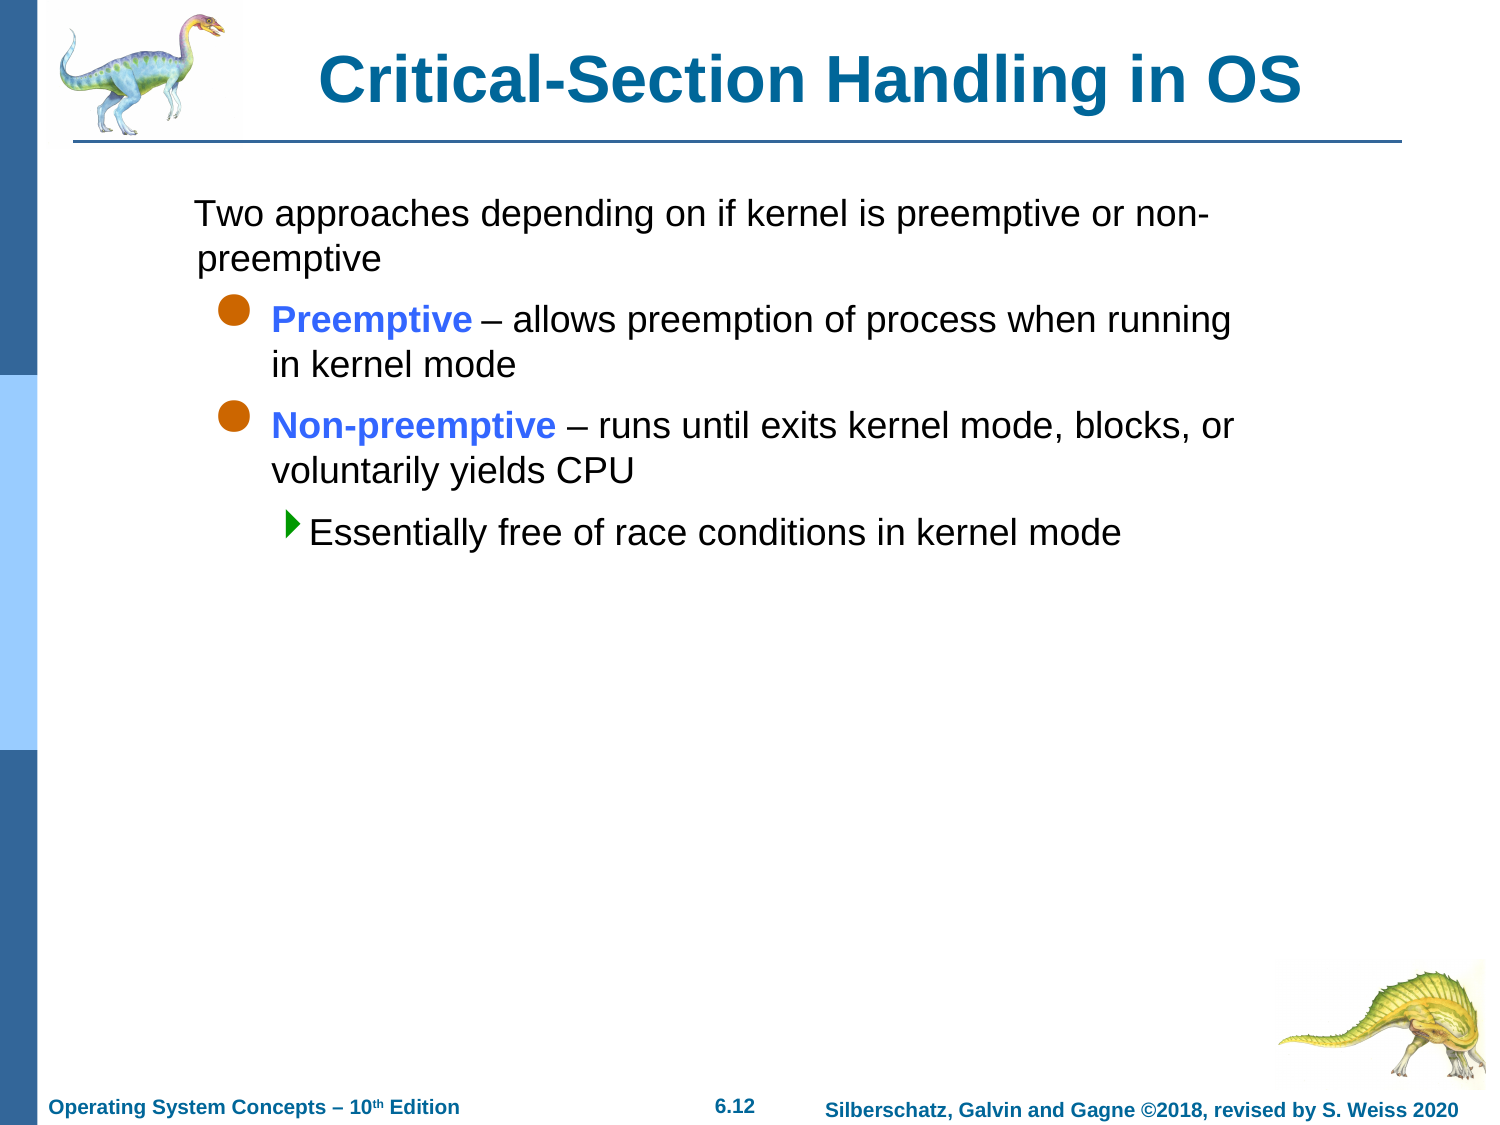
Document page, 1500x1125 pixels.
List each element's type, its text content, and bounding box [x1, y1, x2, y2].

title Critical-Section Handling in OS [186, 28, 1455, 124]
picture [46, 0, 243, 149]
list Two approaches depending on if kernel is preemptive or non- preemptive Preemptive – allows preemption of process when running in kernel mode Non-preemptive – runs until exits kernel mode, blocks, or voluntarily yields CPU Essentially free of race conditions in kernel mode [125, 180, 1273, 925]
picture [1275, 959, 1486, 1090]
